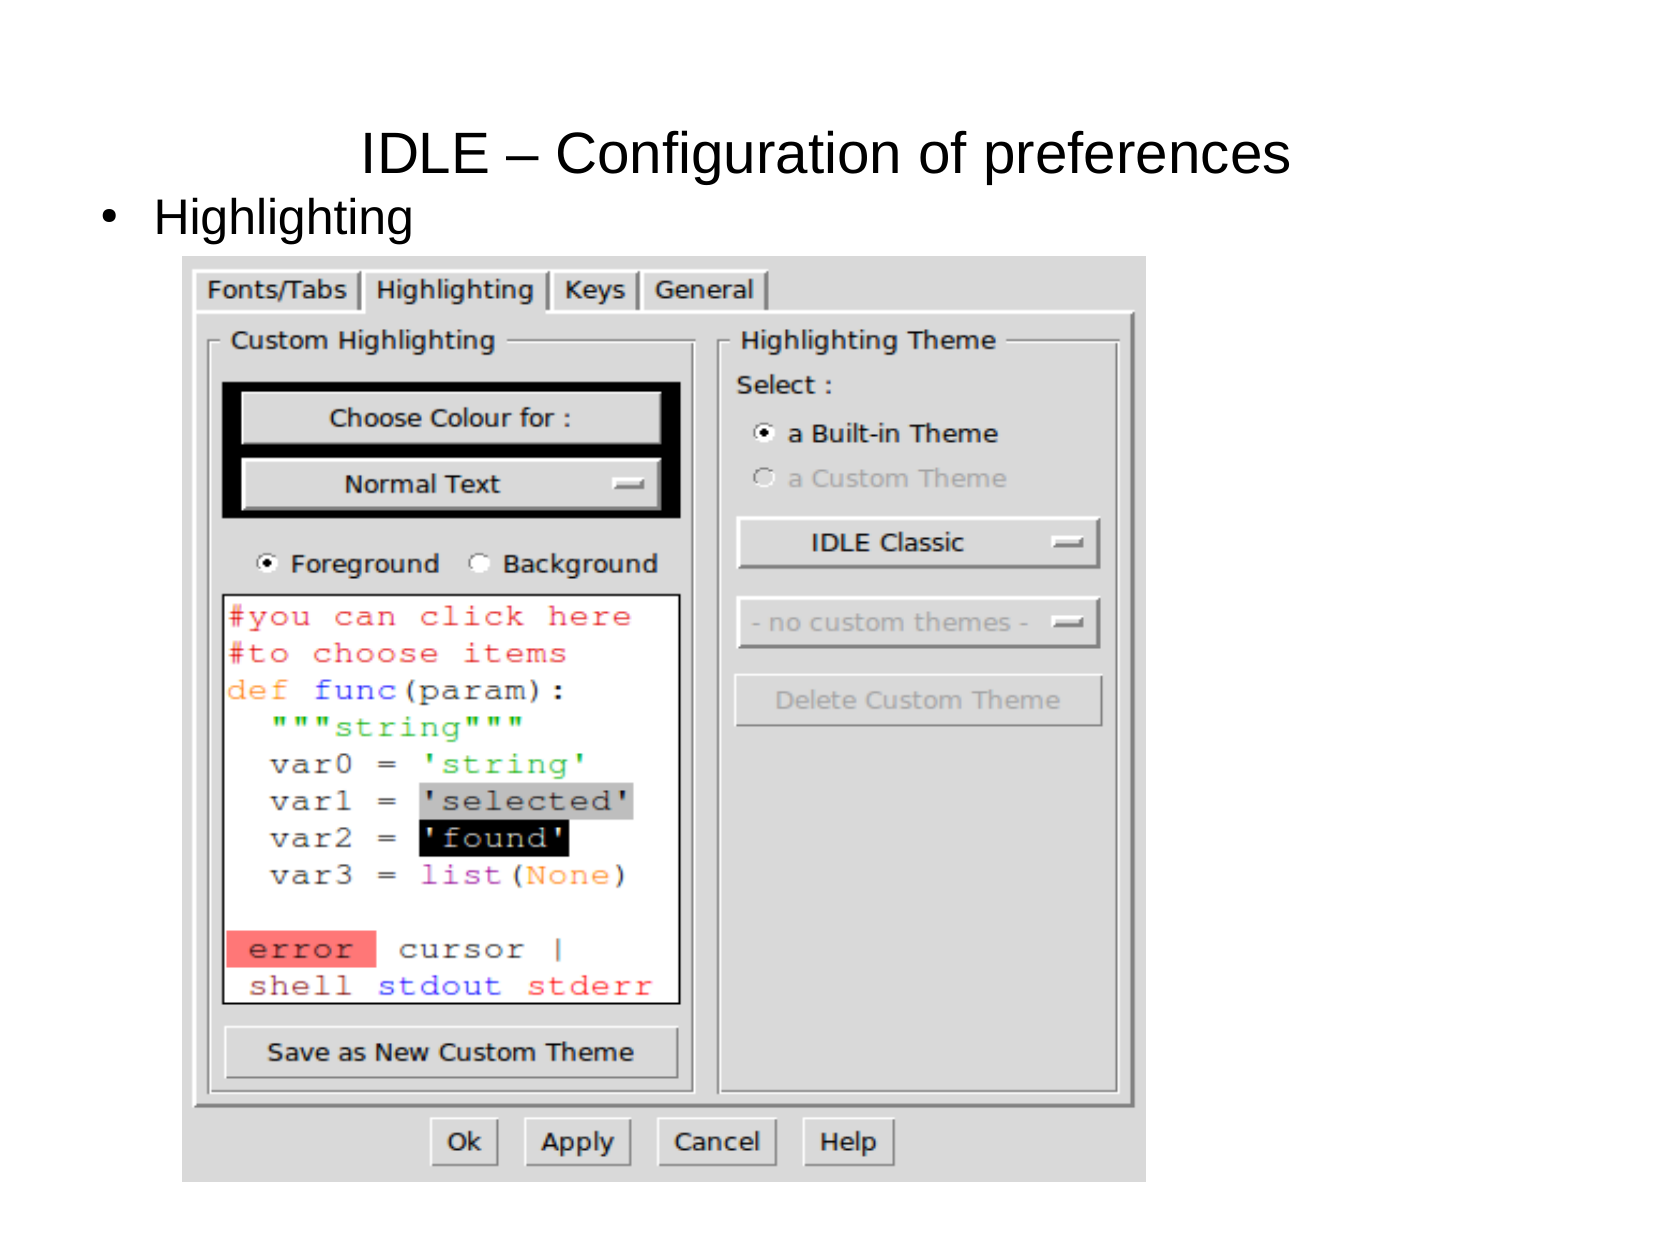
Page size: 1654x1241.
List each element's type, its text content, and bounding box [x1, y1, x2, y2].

title IDLE – Configuration of preferences [82, 49, 1571, 257]
picture [182, 256, 1146, 1182]
list Highlighting [82, 188, 1538, 909]
